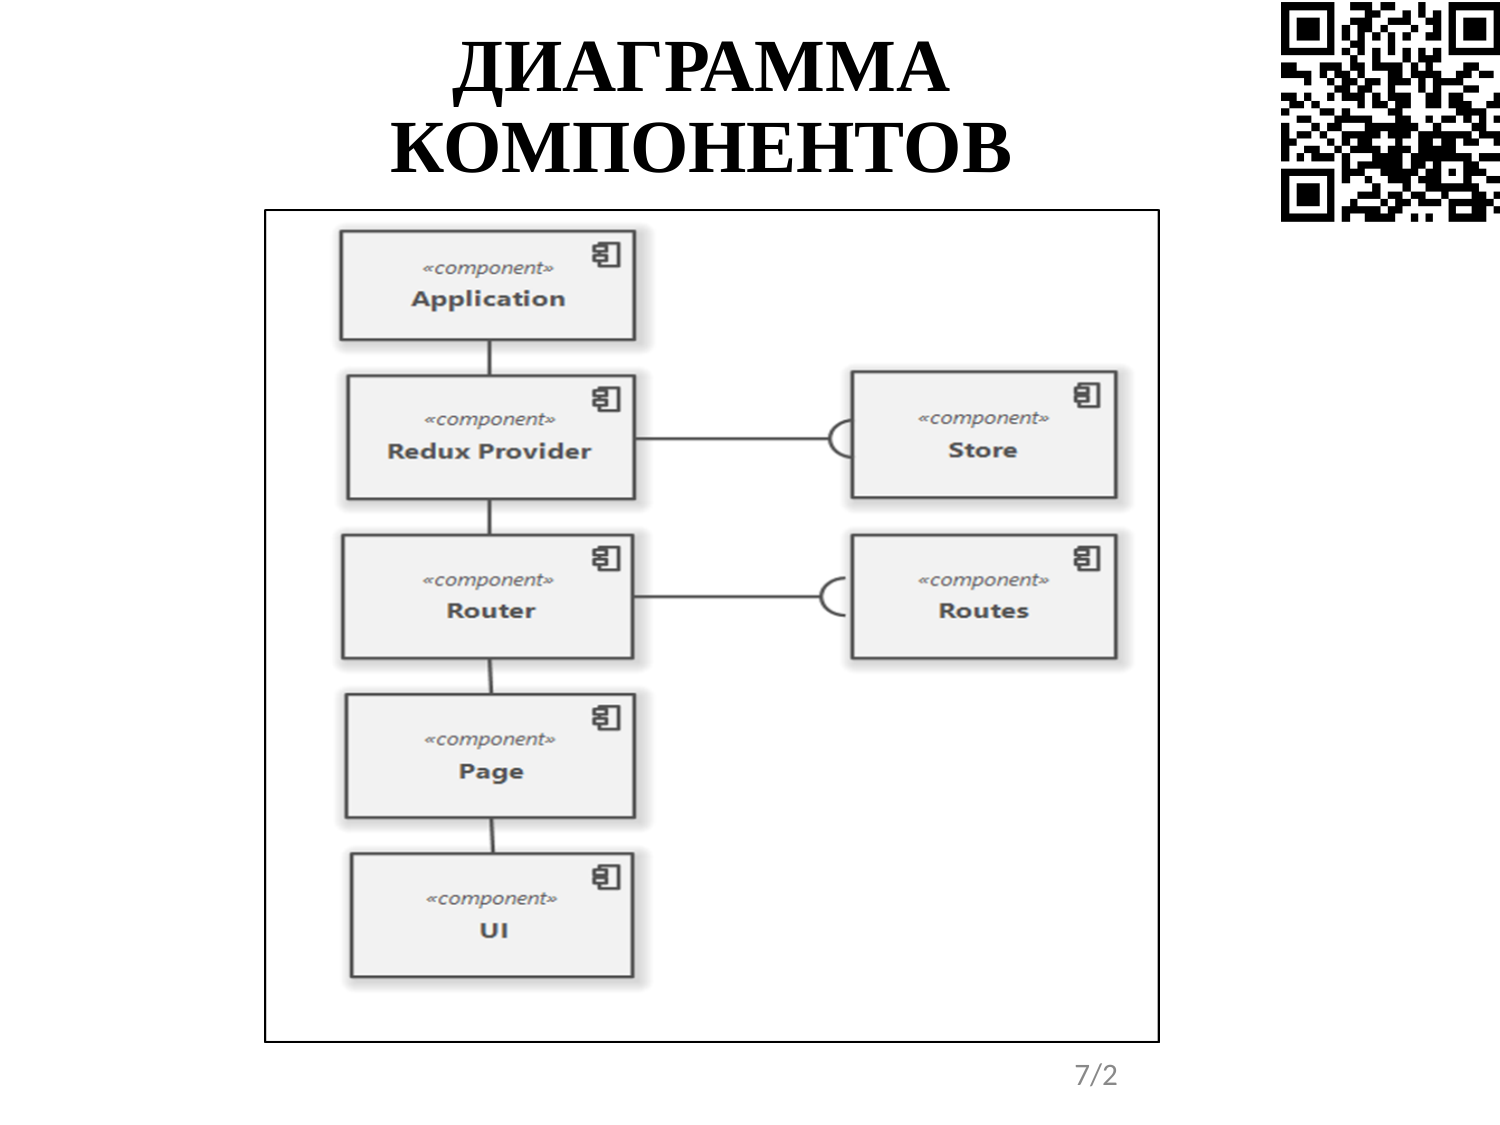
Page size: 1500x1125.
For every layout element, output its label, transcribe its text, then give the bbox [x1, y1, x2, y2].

title ДИАГРАММА КОМПОНЕНТОВ [121, 0, 1283, 215]
picture [1281, 1, 1500, 226]
picture [264, 209, 1160, 1043]
slide_number 7/2 [1059, 1042, 1397, 1103]
